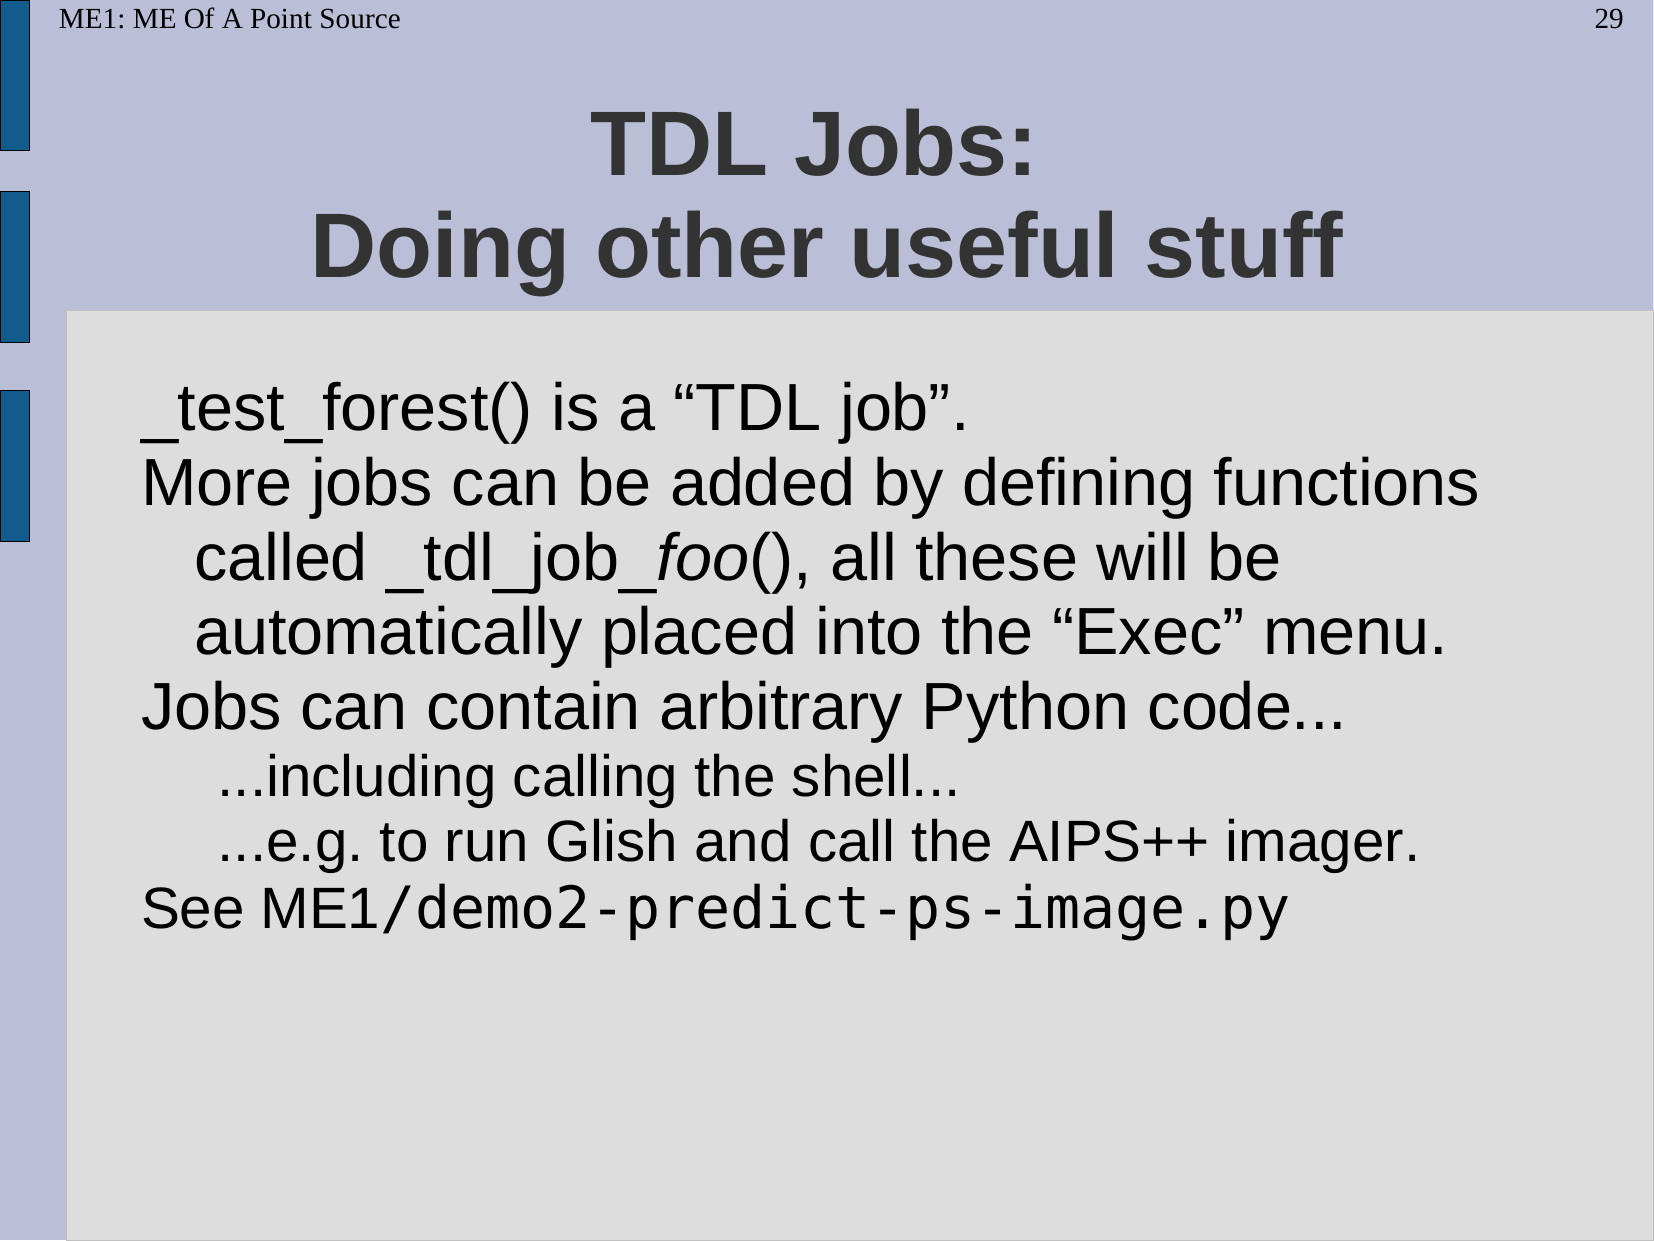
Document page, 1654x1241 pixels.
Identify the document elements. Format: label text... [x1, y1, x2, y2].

list _test_forest() is a “TDL job”. More jobs can be added by defining functions called _tdl_job_foo(), all these will be automatically placed into the “Exec” menu. Jobs can contain arbitrary Python code... ...including calling the shell... ...e.g. to run Glish and call the AIPS++ imager. See ME1/demo2-predict-ps-image.py [123, 370, 1595, 1152]
title TDL Jobs: Doing other useful stuff [121, 87, 1534, 302]
